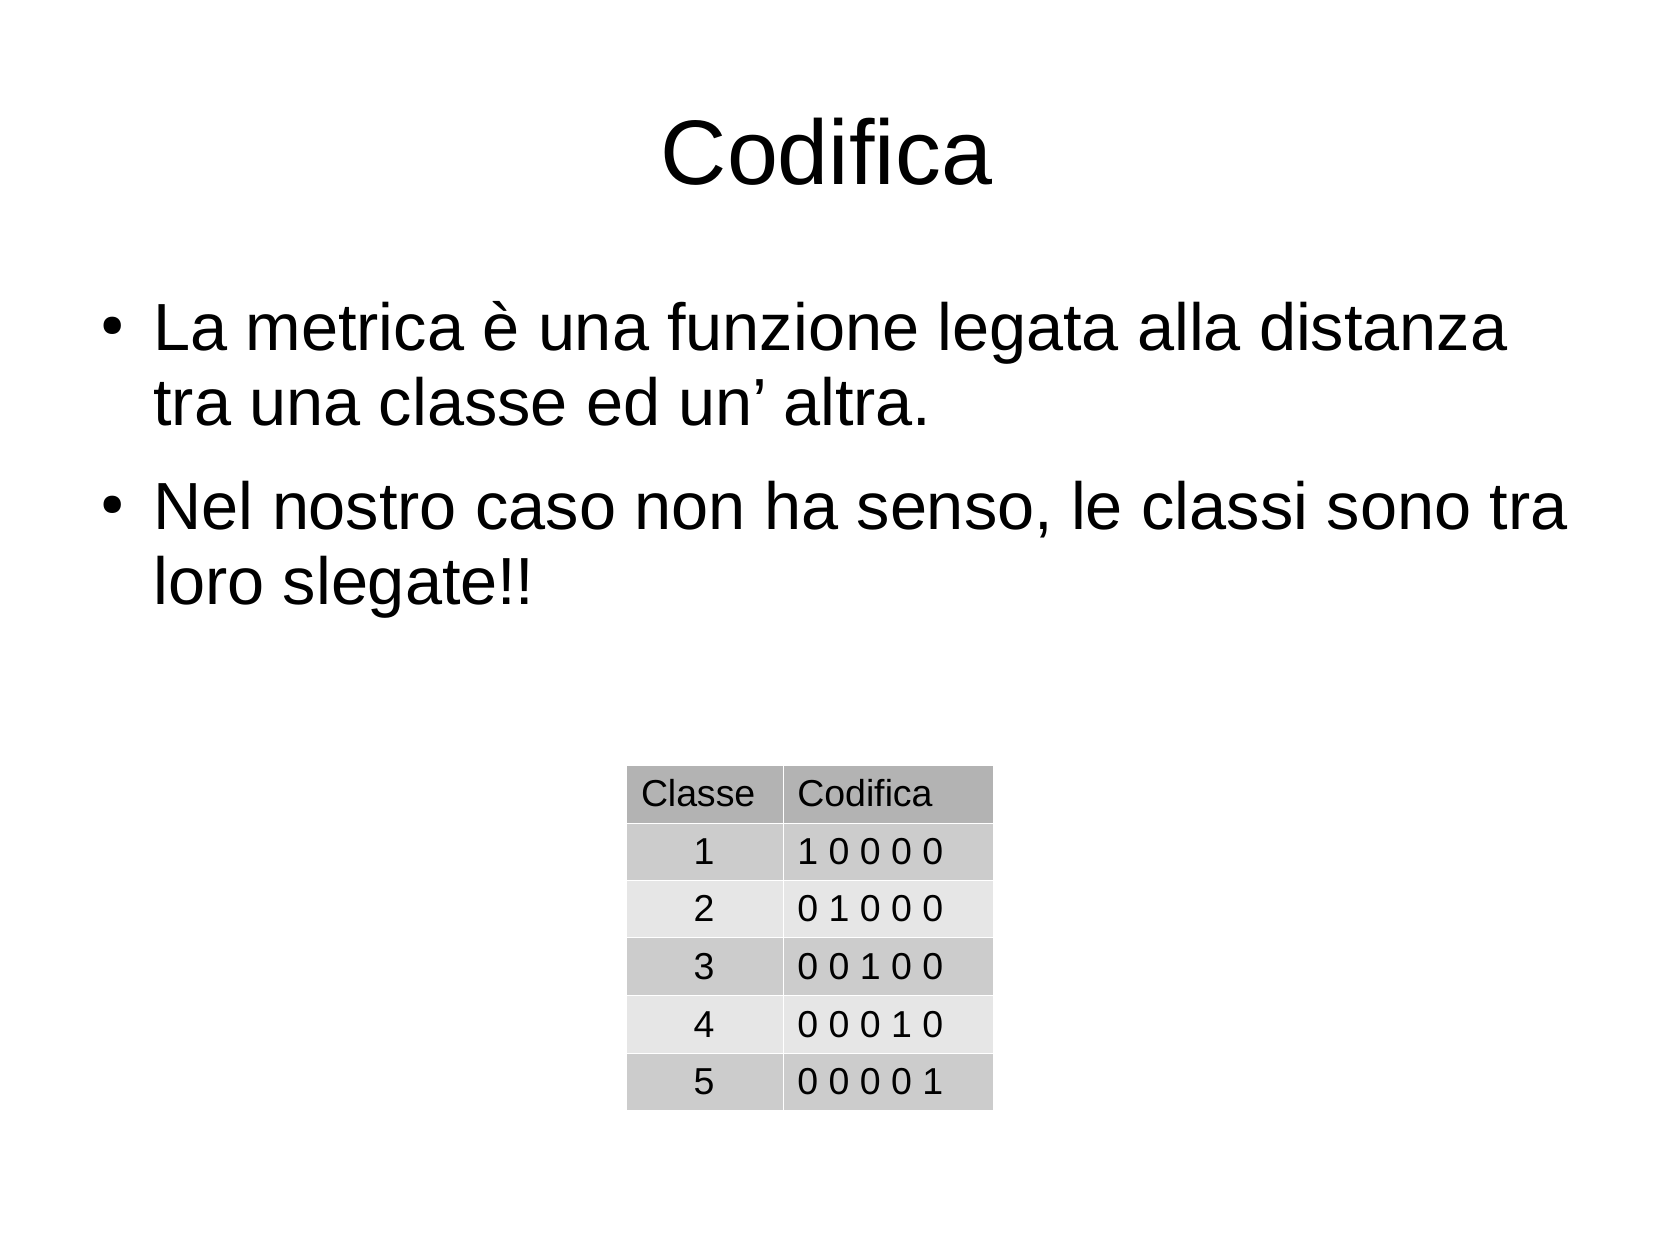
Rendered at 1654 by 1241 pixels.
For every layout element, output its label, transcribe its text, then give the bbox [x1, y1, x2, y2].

table_cell 1 0 0 0 0 [784, 824, 993, 880]
table_header Classe [627, 766, 783, 823]
table_cell 1 [627, 824, 783, 880]
table_cell 0 0 0 0 1 [784, 1054, 993, 1110]
table_cell 0 1 0 0 0 [784, 881, 993, 937]
table_cell 2 [627, 881, 783, 937]
table_cell 0 0 0 1 0 [784, 996, 993, 1053]
table_cell 3 [627, 938, 783, 995]
title Codifica [82, 49, 1571, 257]
list La metrica è una funzione legata alla distanza tra una classe ed un’ altra. Nel nostro caso non ha senso, le classi sono tra loro slegate!! [82, 290, 1571, 1010]
table_cell 0 0 1 0 0 [784, 938, 993, 995]
table_cell 5 [627, 1054, 783, 1110]
table_cell 4 [627, 996, 783, 1053]
table_header Codifica [784, 766, 993, 823]
